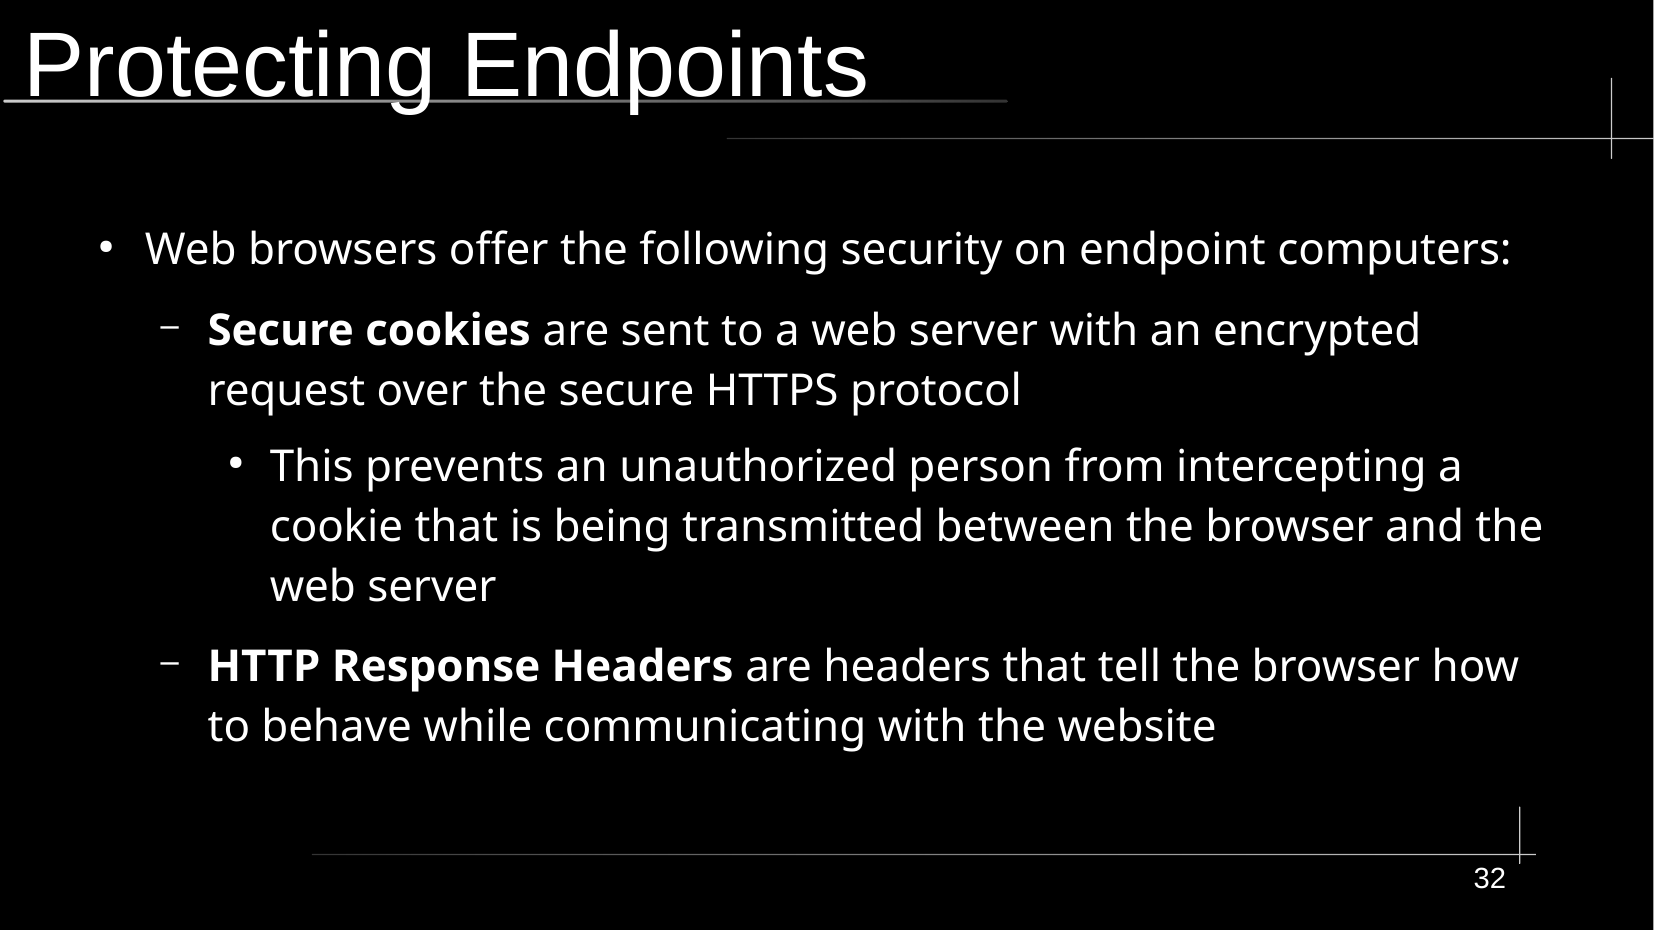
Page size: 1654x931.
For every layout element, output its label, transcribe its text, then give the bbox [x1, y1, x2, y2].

title Protecting Endpoints [23, 11, 1589, 119]
list Web browsers offer the following security on endpoint computers: Secure cookies are sent to a web server with an encrypted request over the secure HTTPS protocol This prevents an unauthorized person from intercepting a cookie that is being transmitted between the browser and the web server HTTP Response Headers are headers that tell the browser how to behave while communicating with the website [82, 217, 1571, 758]
